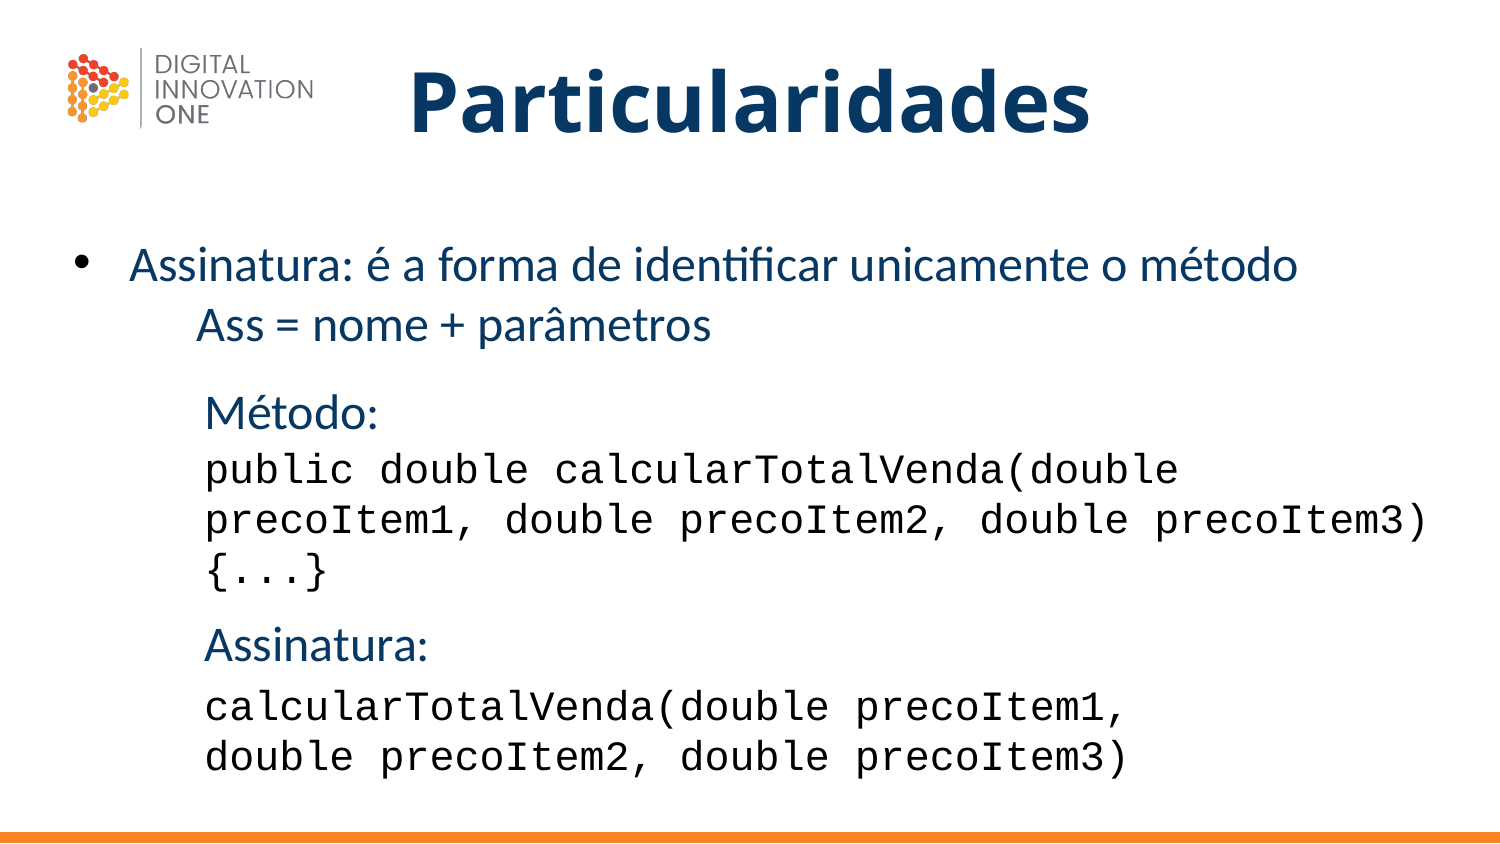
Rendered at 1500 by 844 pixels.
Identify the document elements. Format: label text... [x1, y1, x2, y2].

text_box public double calcularTotalVenda(double precoItem1, double precoItem2, double precoItem3) {...} [189, 434, 1487, 600]
text_box Assinatura: [189, 604, 551, 680]
text_box calcularTotalVenda(double precoItem1, double precoItem2, double precoItem3) [189, 671, 1487, 787]
subtitle Particularidades [51, 50, 1449, 148]
text_box [0, 832, 1500, 843]
picture [51, 39, 330, 137]
text_box Método: [189, 372, 429, 448]
text_box Assinatura: é a forma de identificar unicamente o método Ass = nome + parâmetros [58, 216, 1449, 717]
